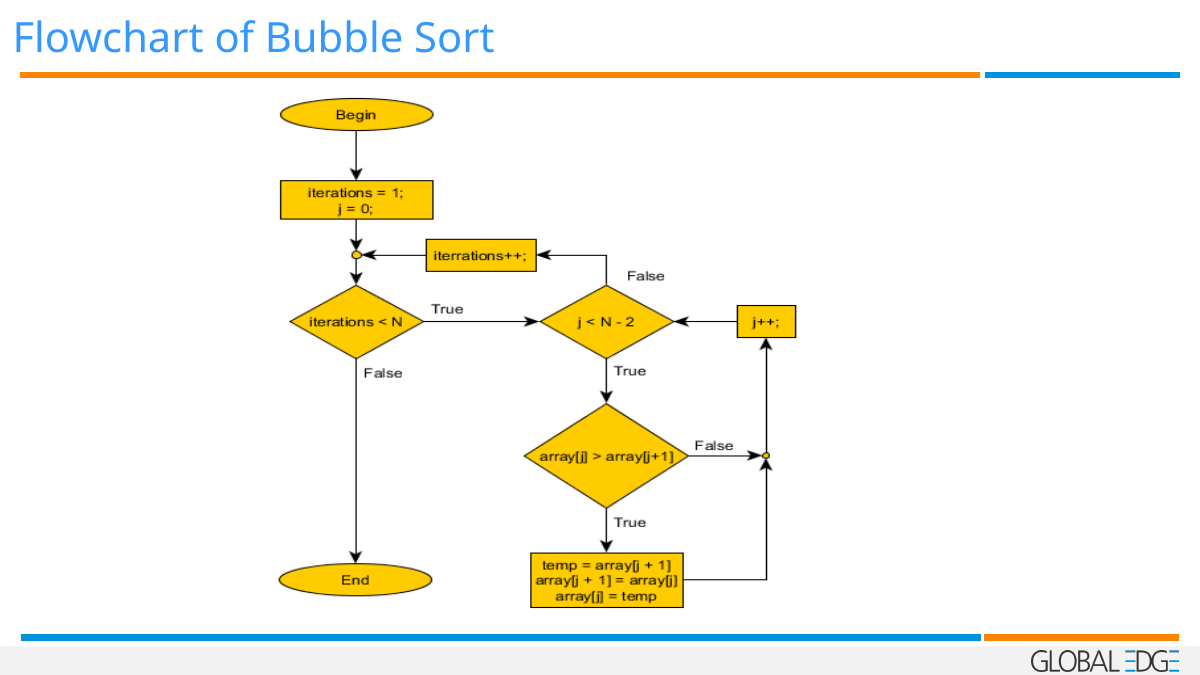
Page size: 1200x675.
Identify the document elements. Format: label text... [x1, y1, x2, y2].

title Flowchart of Bubble Sort [12, 9, 1088, 63]
picture [259, 82, 815, 623]
picture [1031, 650, 1179, 672]
